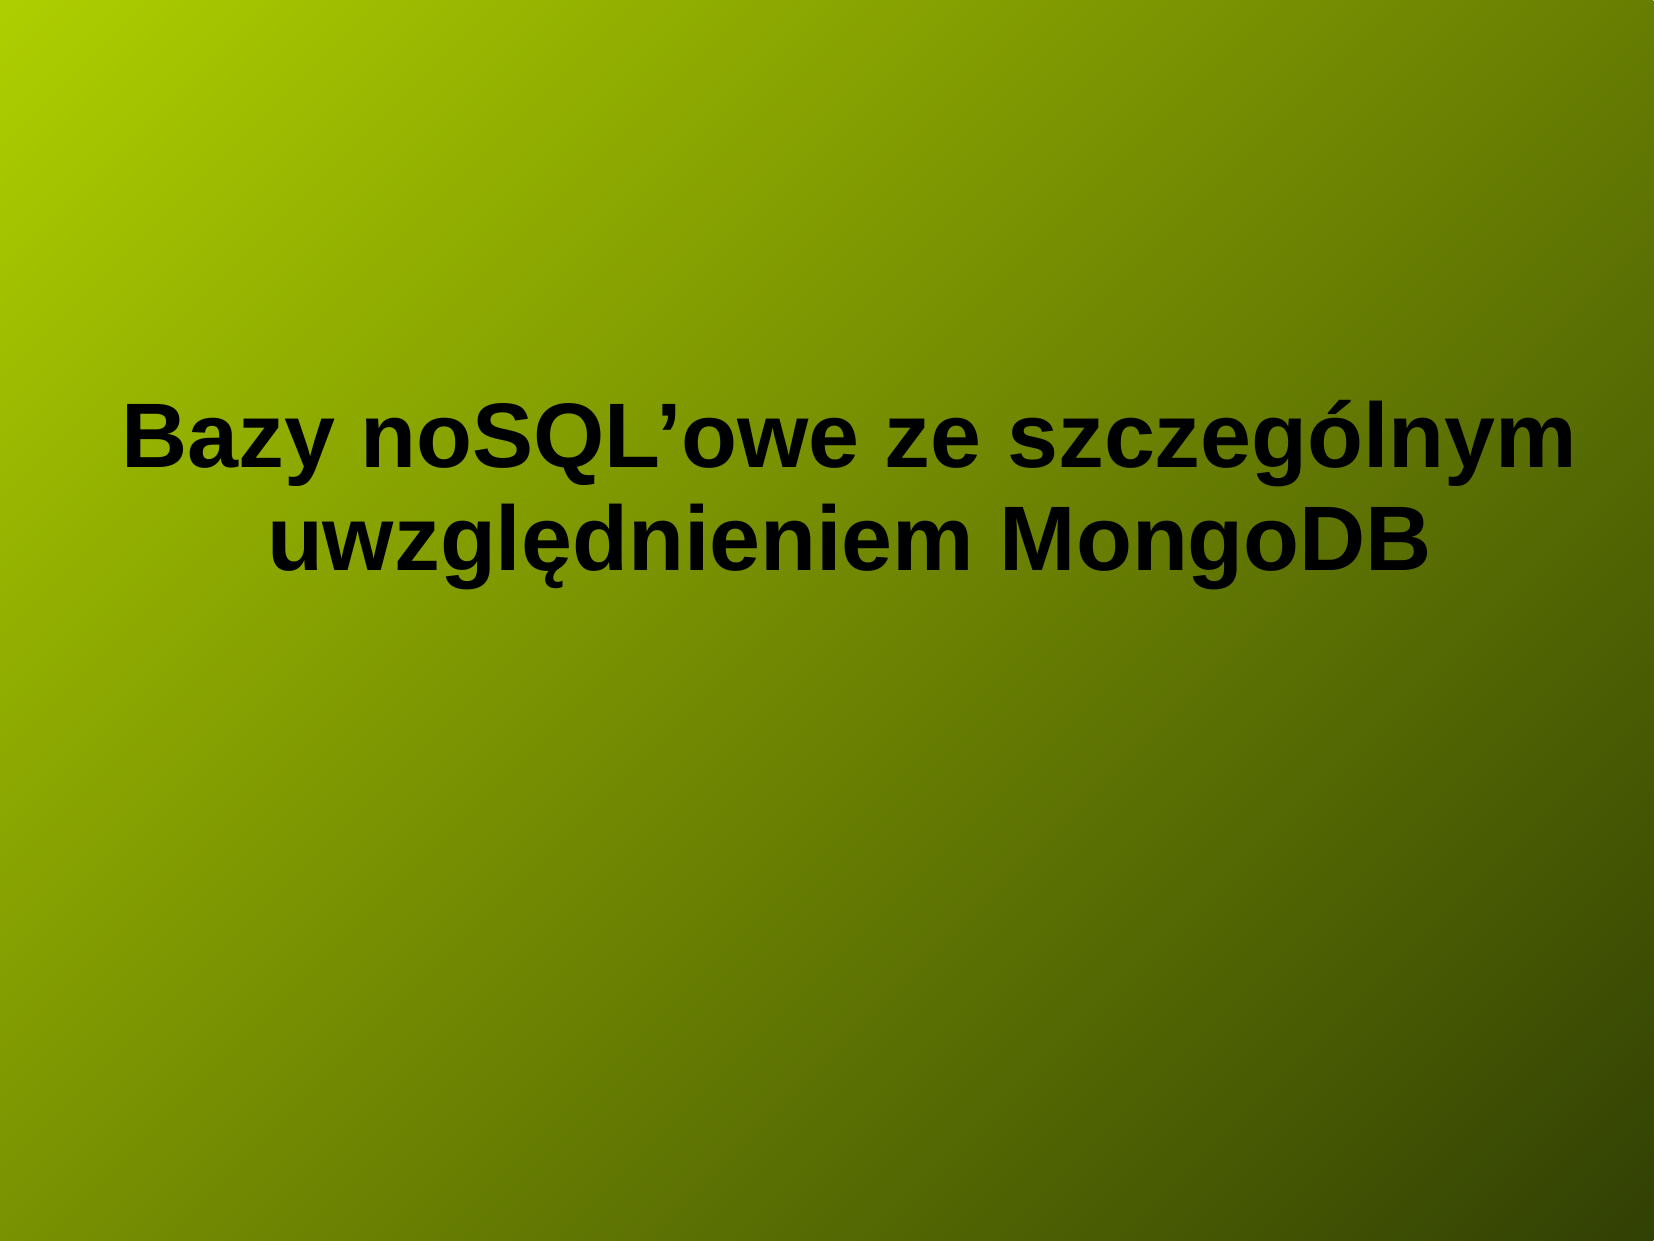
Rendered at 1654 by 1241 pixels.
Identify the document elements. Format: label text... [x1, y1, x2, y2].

title Bazy noSQL’owe ze szczególnym uwzględnieniem MongoDB [106, 383, 1595, 591]
